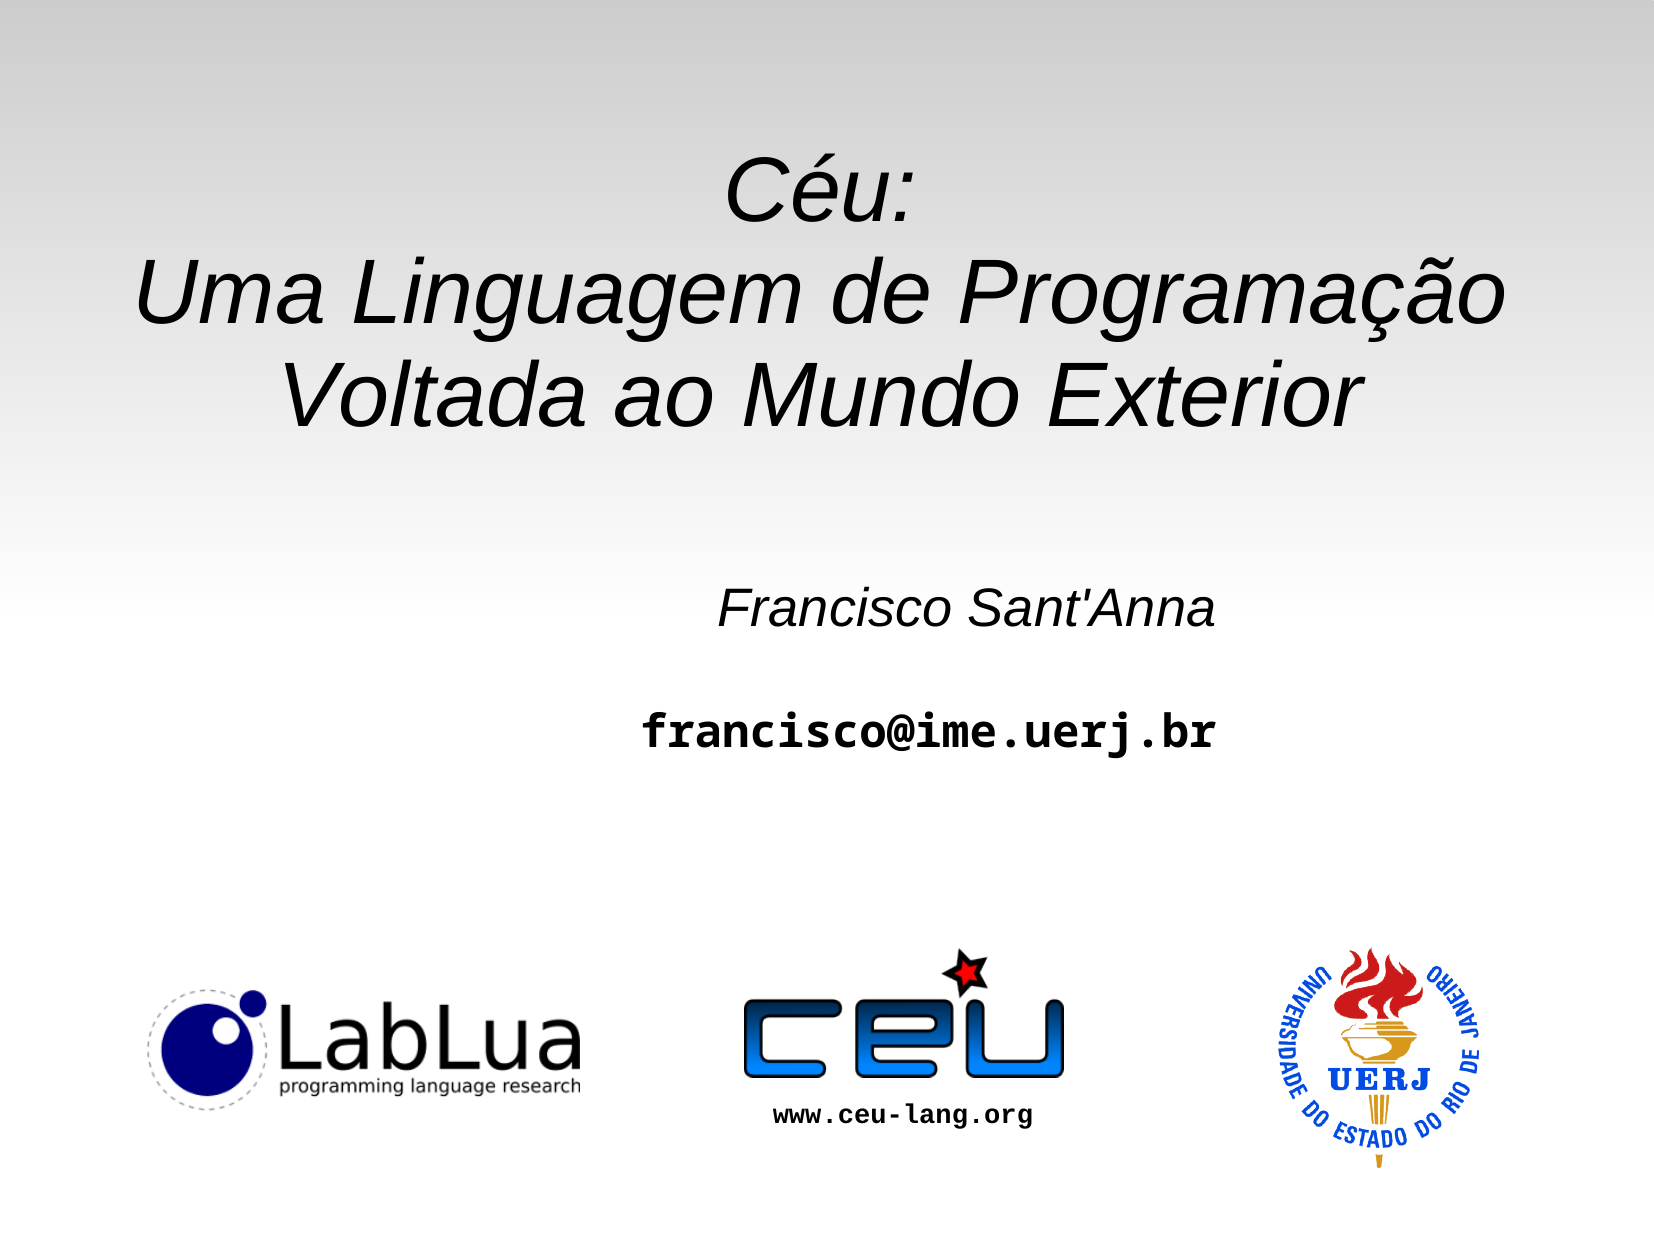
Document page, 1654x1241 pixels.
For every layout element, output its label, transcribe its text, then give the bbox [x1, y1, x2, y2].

picture [147, 989, 580, 1111]
text_box Francisco Sant'Anna francisco@ime.uerj.br [624, 570, 1241, 759]
subtitle Céu: Uma Linguagem de Programação Voltada ao Mundo Exterior [76, 59, 1565, 526]
picture [744, 948, 1064, 1078]
picture [1278, 947, 1479, 1168]
text_box www.ceu-lang.org [750, 1093, 1056, 1170]
